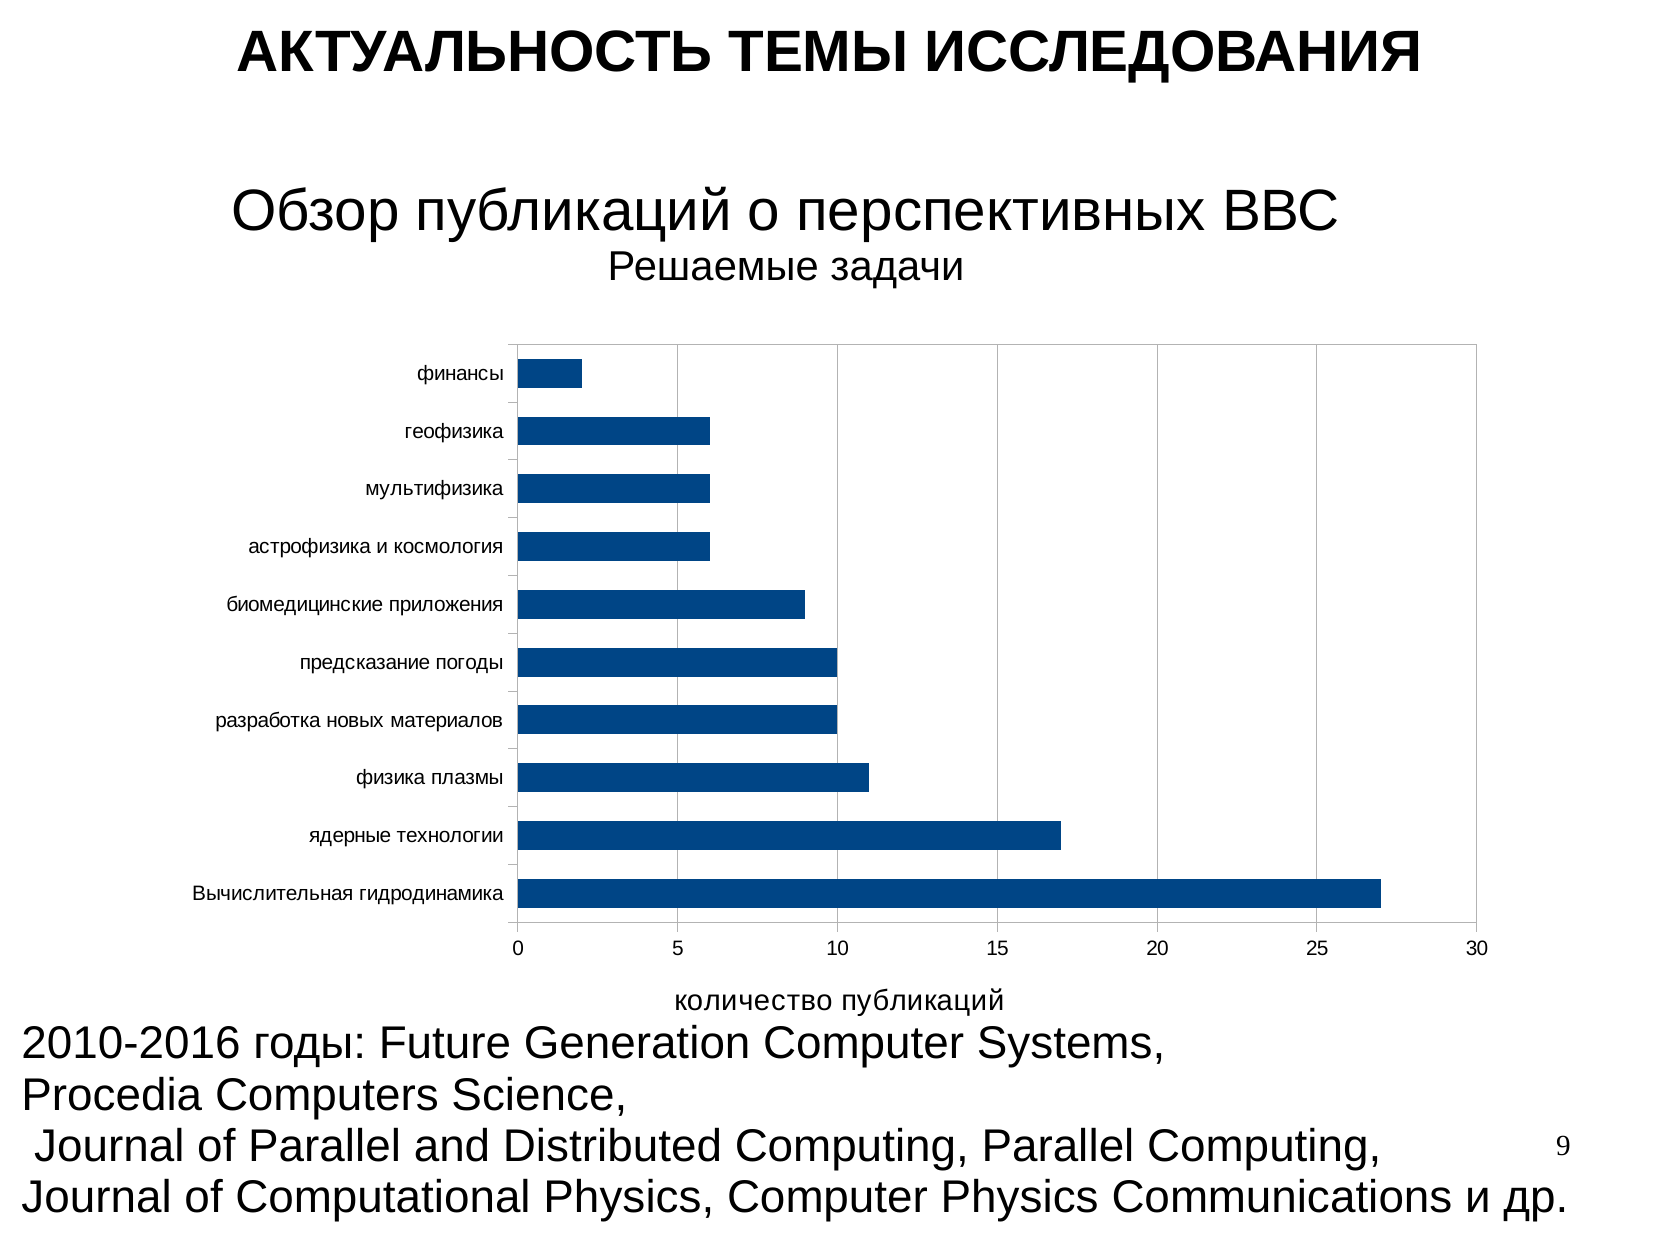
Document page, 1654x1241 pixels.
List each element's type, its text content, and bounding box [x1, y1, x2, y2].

text_box АКТУАЛЬНОСТЬ ТЕМЫ ИССЛЕДОВАНИЯ [0, 0, 1654, 154]
chart [165, 330, 1515, 1010]
text_box 2010-2016 годы: Future Generation Computer Systems, Procedia Computers Science, Journal of Parallel and Distributed Computing, Parallel Computing, Journal of Computational Physics, Computer Physics Communications и др. [6, 1010, 1621, 1231]
title Обзор публикаций о перспективных ВВС Решаемые задачи [41, 160, 1531, 307]
